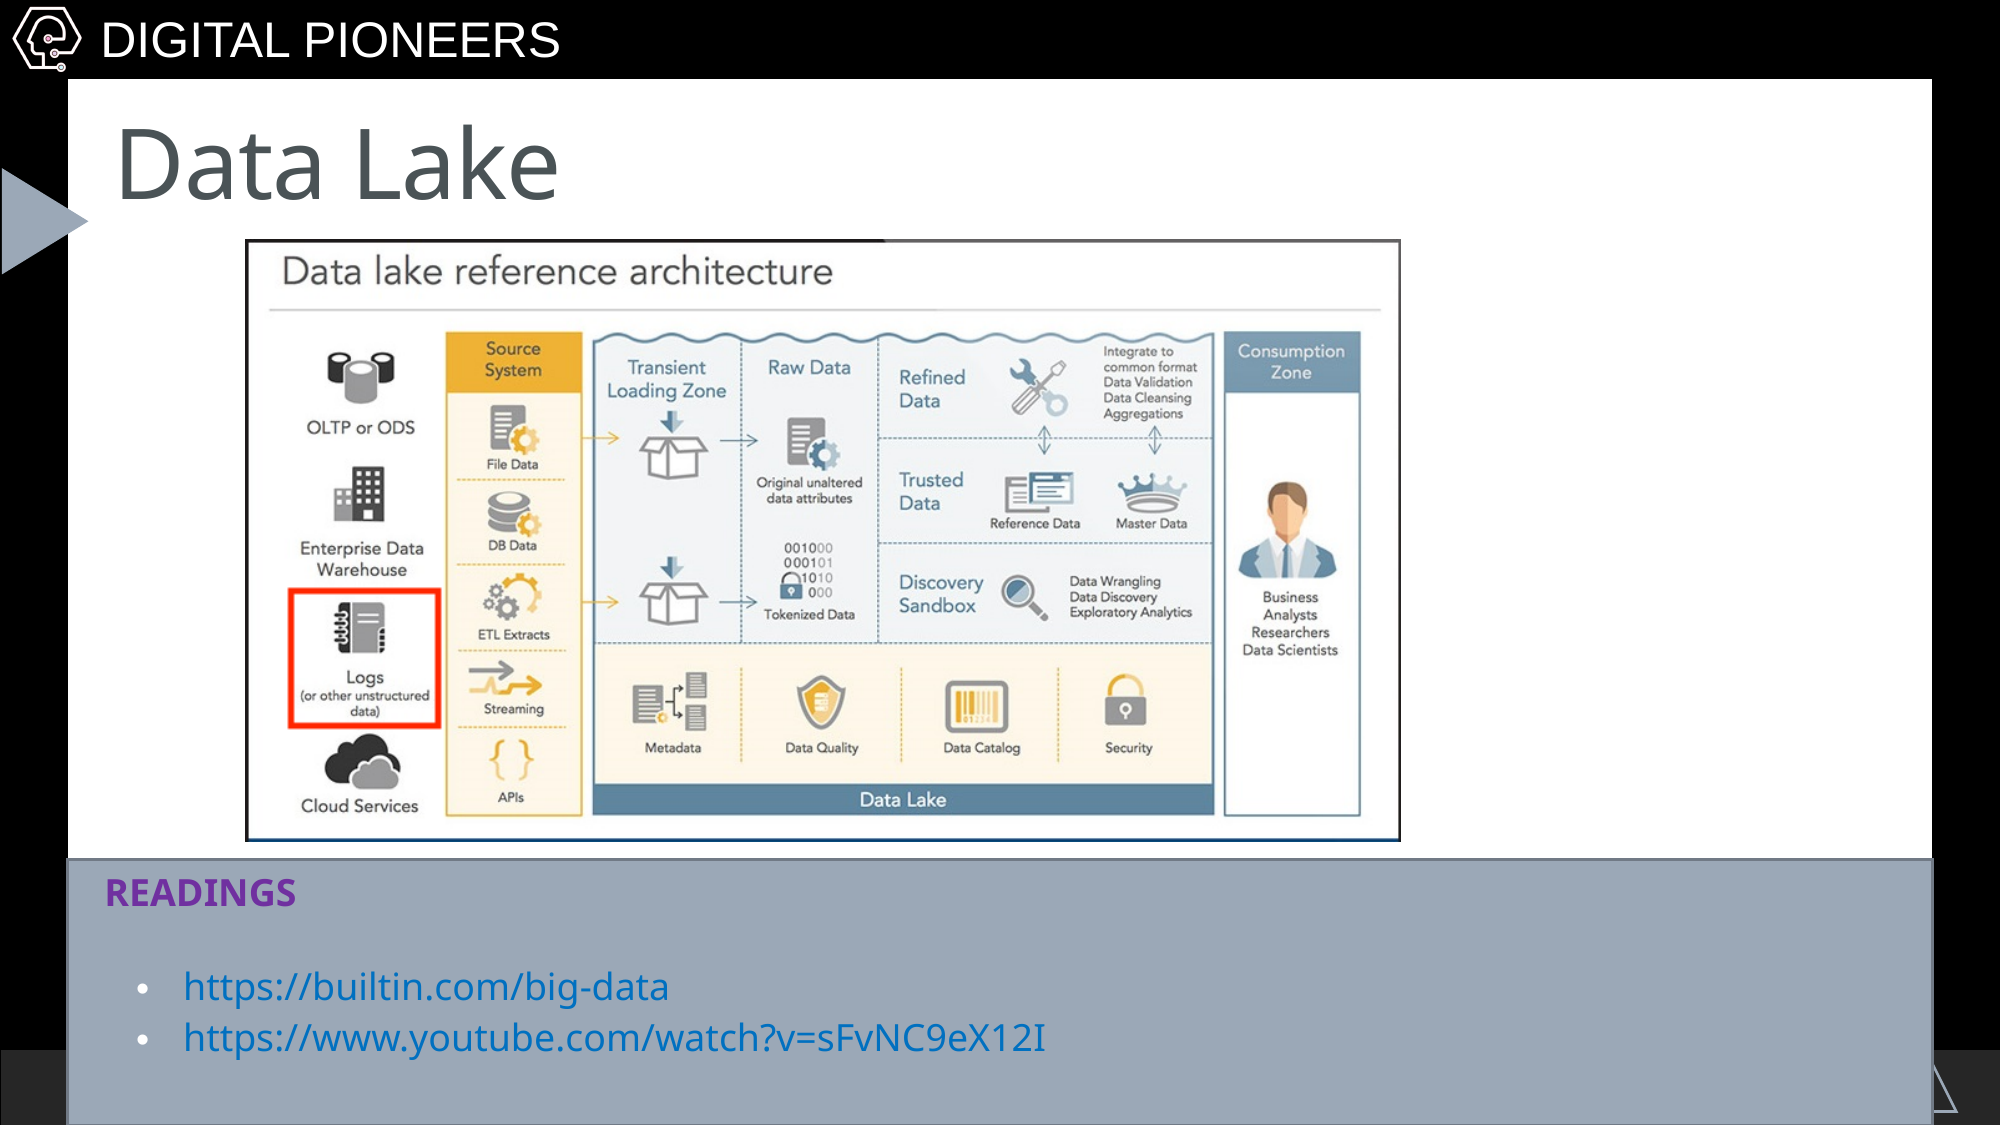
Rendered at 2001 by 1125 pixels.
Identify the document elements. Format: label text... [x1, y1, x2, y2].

text_box [68, 860, 1933, 1125]
text_box READINGS [89, 861, 326, 922]
title Data Lake [98, 93, 1813, 243]
text_box DIGITAL PIONEERS [85, 0, 596, 76]
picture [245, 239, 1401, 842]
picture [7, 5, 85, 73]
text_box https://builtin.com/big-data https://www.youtube.com/watch?v=sFvNC9eX12I [121, 955, 1268, 1107]
